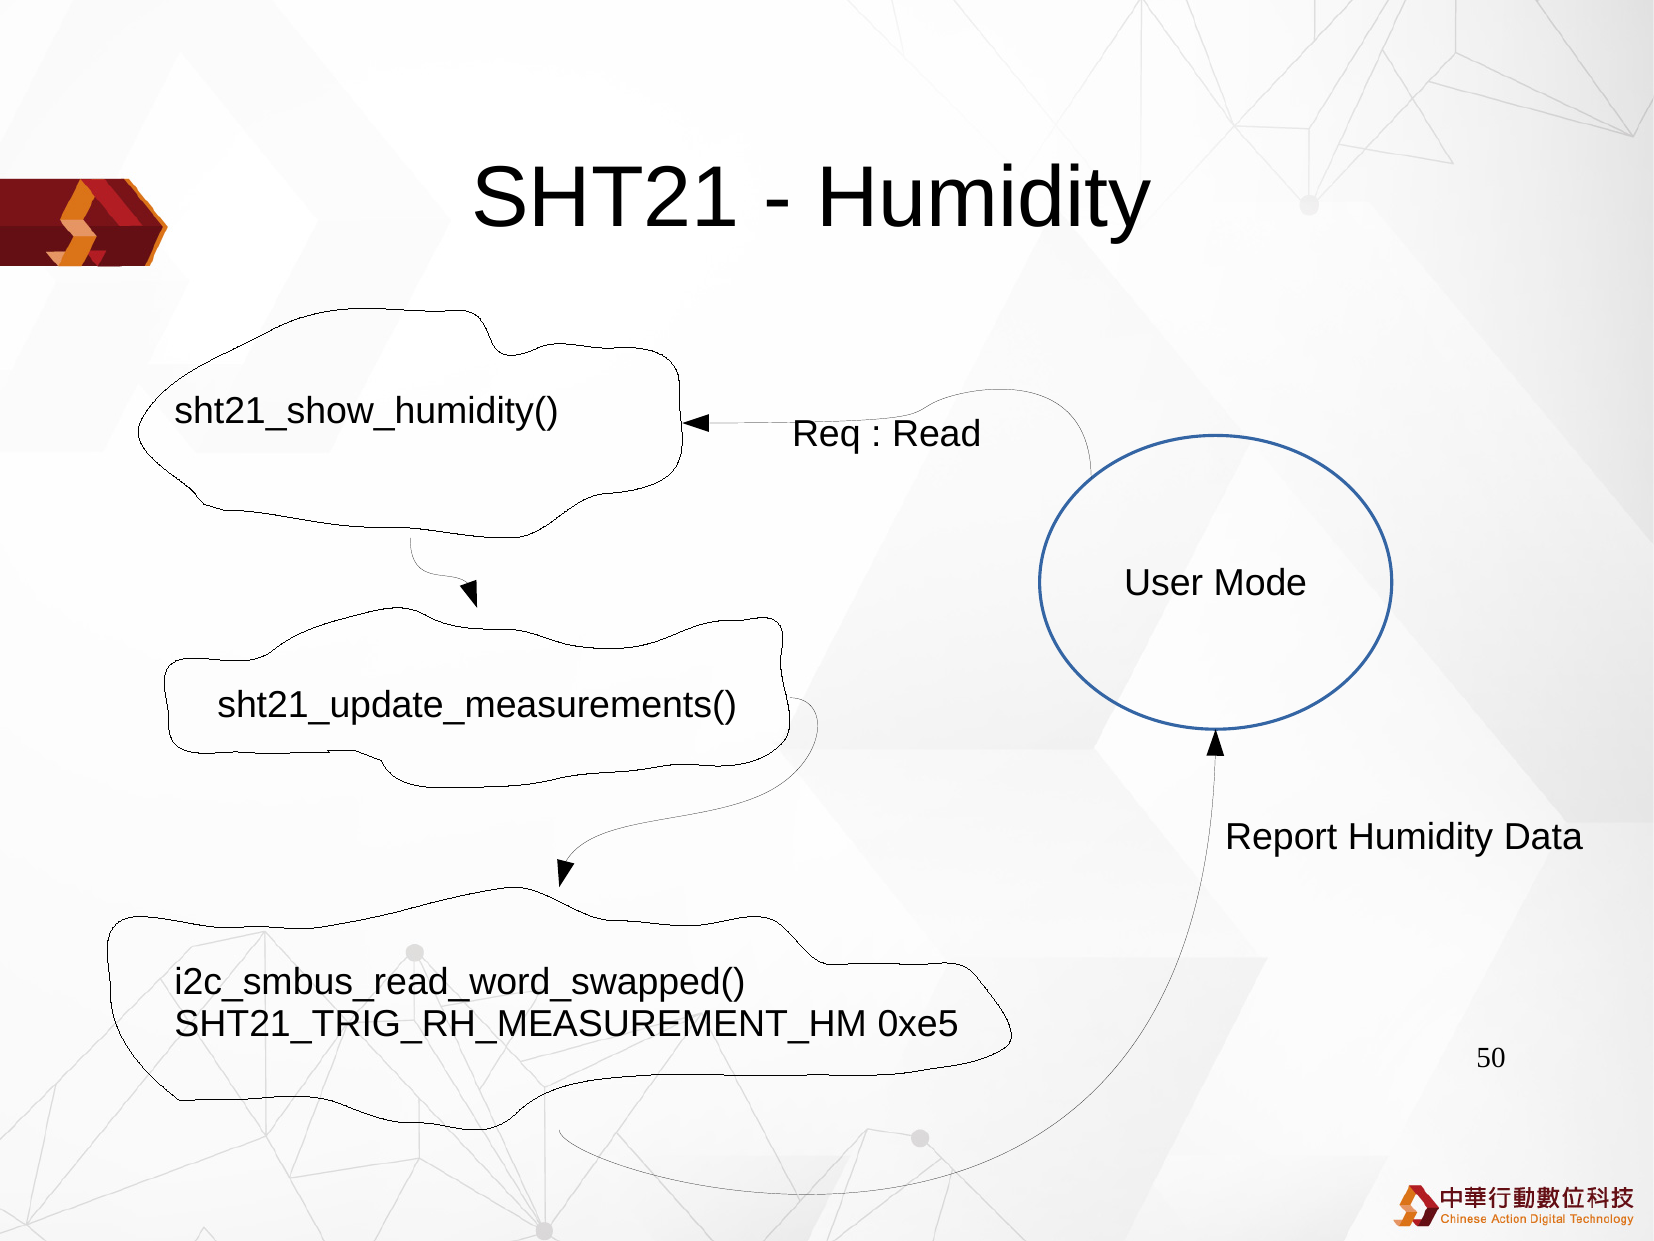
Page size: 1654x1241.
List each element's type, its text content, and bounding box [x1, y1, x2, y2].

text_box i2c_smbus_read_word_swapped() SHT21_TRIG_RH_MEASUREMENT_HM 0xe5 [159, 952, 974, 1052]
text_box Report Humidity Data [1210, 808, 1621, 886]
text_box sht21_update_measurements() [202, 675, 752, 733]
text_box sht21_show_humidity() [159, 382, 637, 439]
text_box User Mode [1039, 435, 1392, 730]
picture [0, 0, 1654, 1241]
title SHT21 - Humidity [118, 112, 1506, 281]
